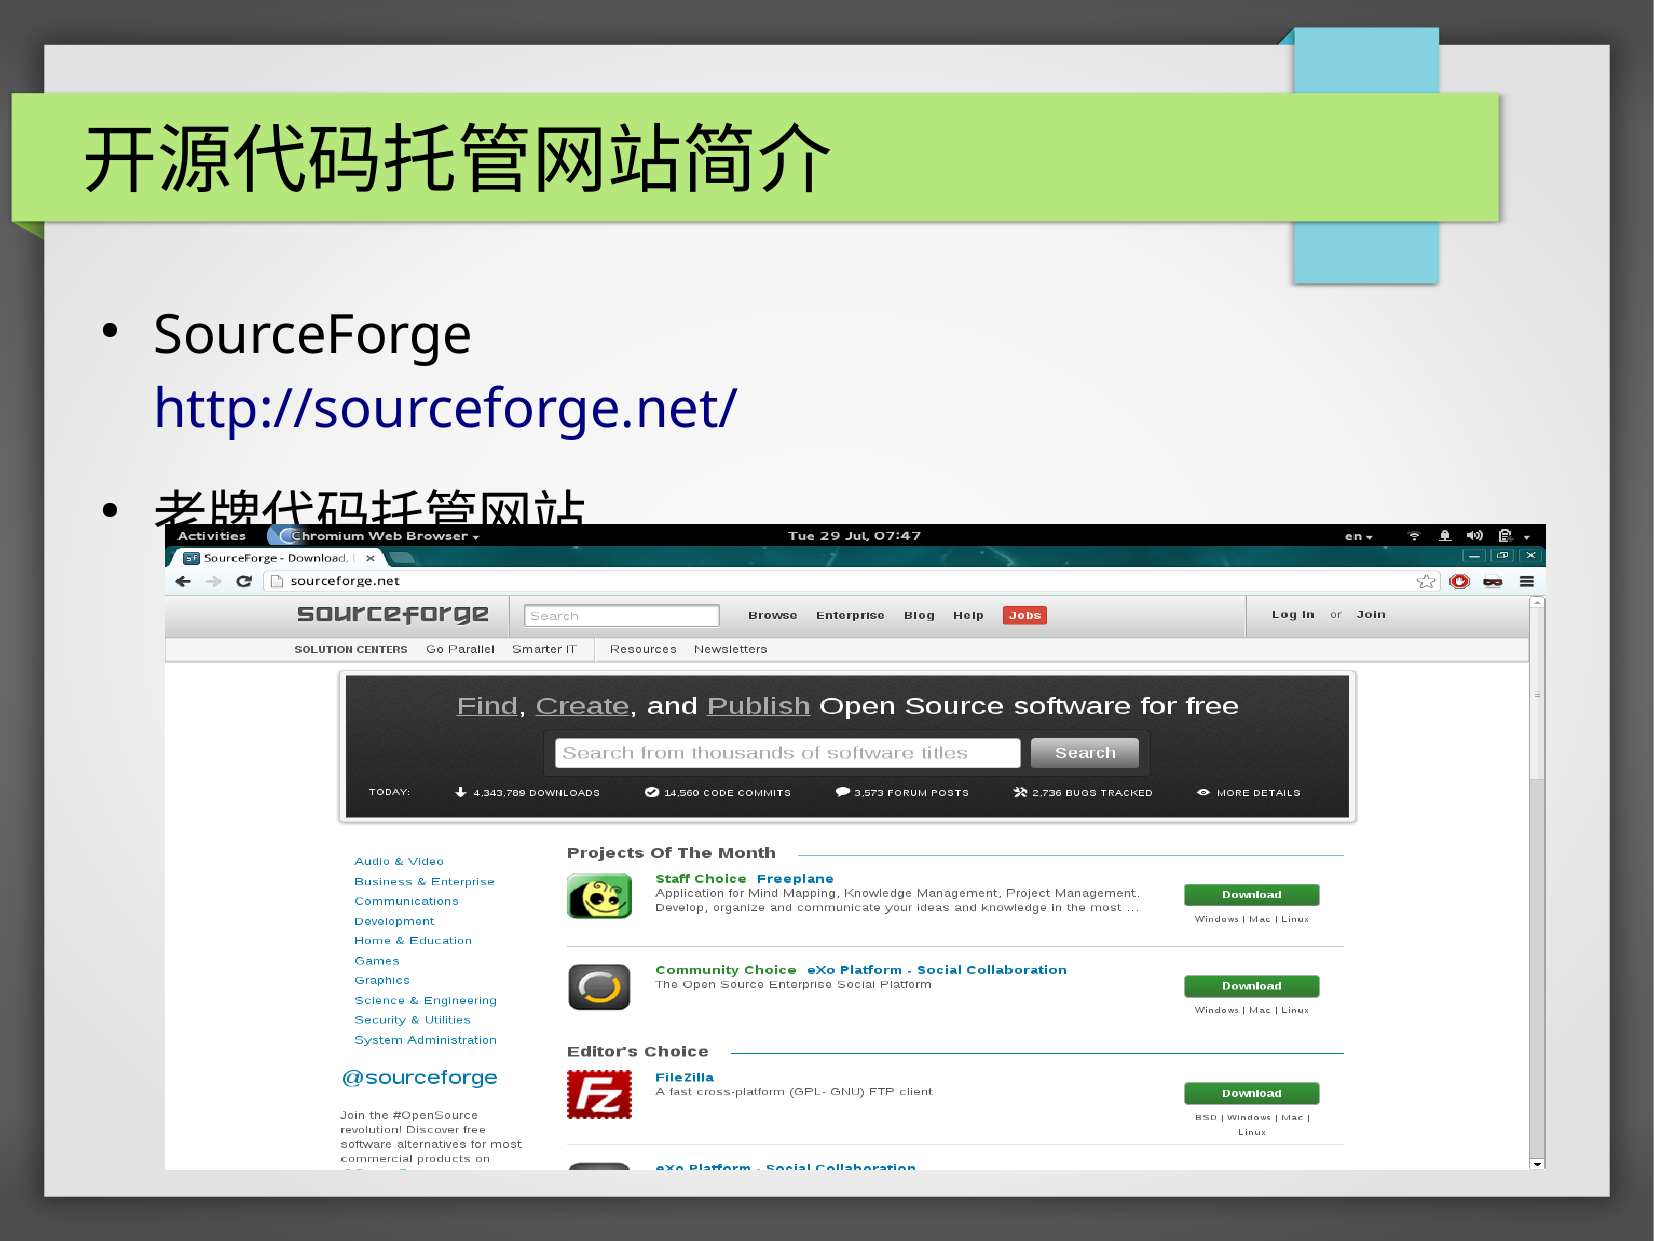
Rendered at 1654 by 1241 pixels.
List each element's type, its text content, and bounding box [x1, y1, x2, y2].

picture [0, 0, 1654, 1241]
title 开源代码托管网站简介 [82, 94, 1264, 213]
list SourceForge http://sourceforge.net/ 老牌代码托管网站 [82, 295, 1571, 1015]
